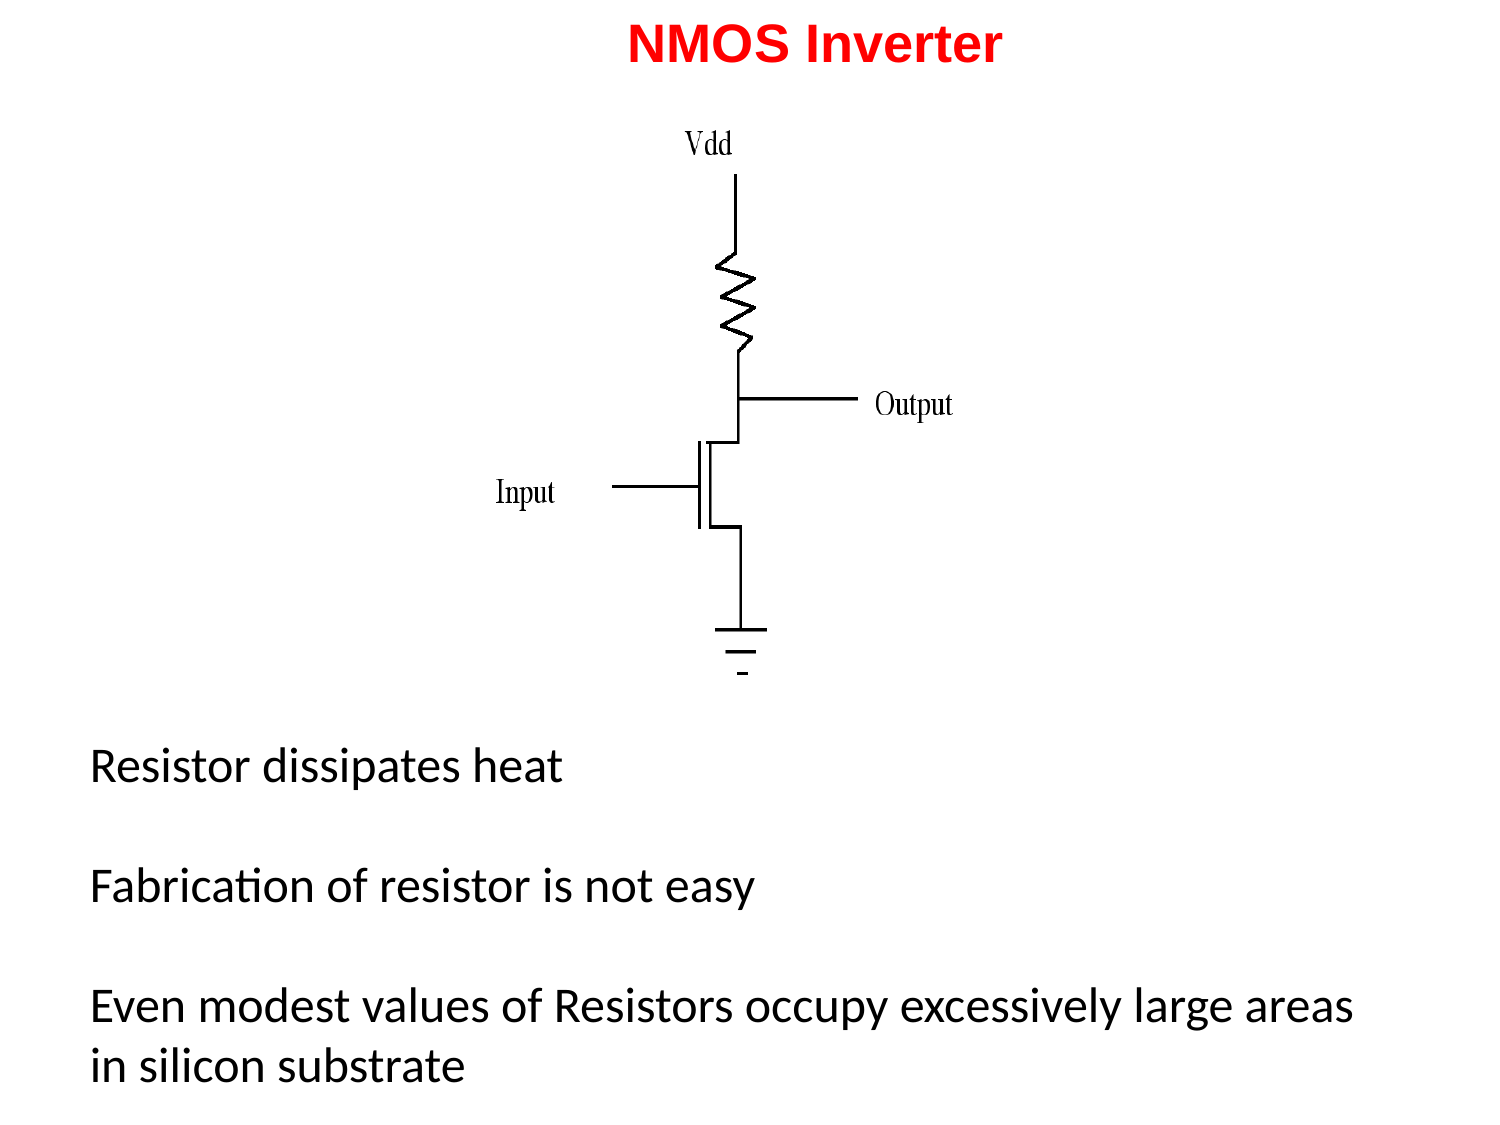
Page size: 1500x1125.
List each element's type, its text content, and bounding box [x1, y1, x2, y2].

picture [474, 104, 963, 675]
text_box NMOS Inverter [612, 0, 1500, 103]
text_box Resistor dissipates heat Fabrication of resistor is not easy Even modest values of Resistors occupy excessively large areas in silicon substrate [75, 724, 1400, 1100]
